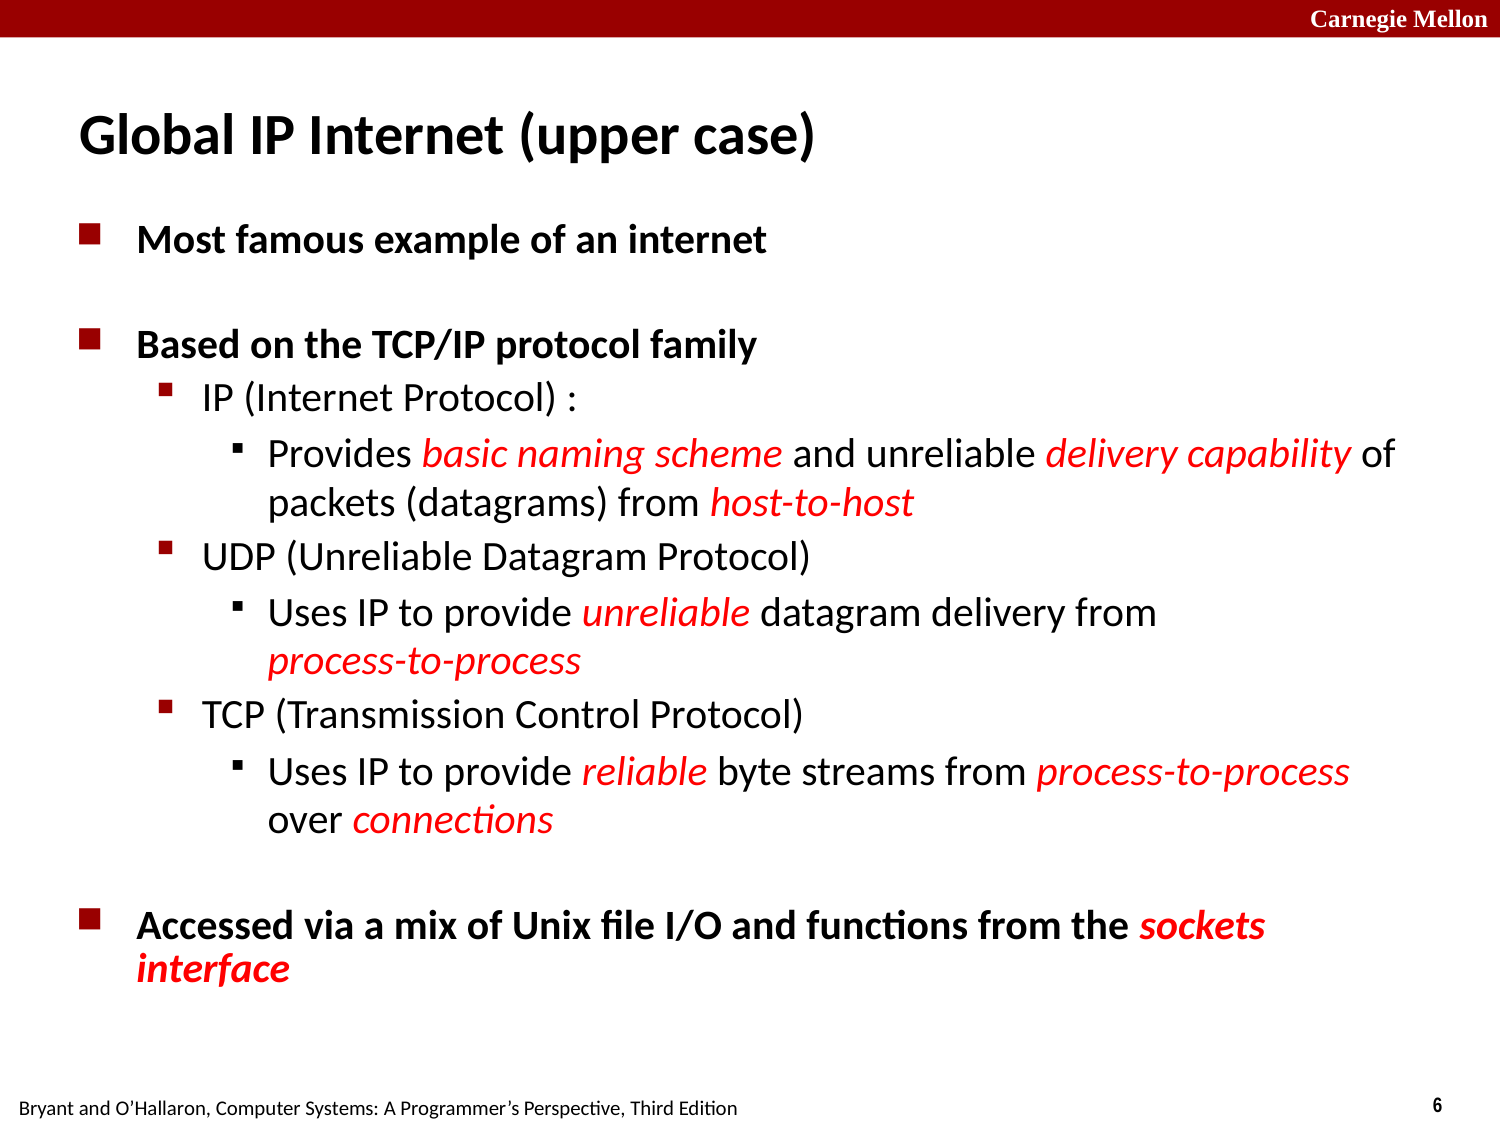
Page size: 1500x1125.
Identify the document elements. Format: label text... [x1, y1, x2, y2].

title Global IP Internet (upper case) [64, 68, 1310, 194]
list Most famous example of an internet Based on the TCP/IP protocol family IP (Internet Protocol) : Provides basic naming scheme and unreliable delivery capability of packets (datagrams) from host-to-host UDP (Unreliable Datagram Protocol) Uses IP to provide unreliable datagram delivery from process-to-process TCP (Transmission Control Protocol) Uses IP to provide reliable byte streams from process-to-process over connections Accessed via a mix of Unix file I/O and functions from the sockets interface [65, 212, 1425, 1029]
